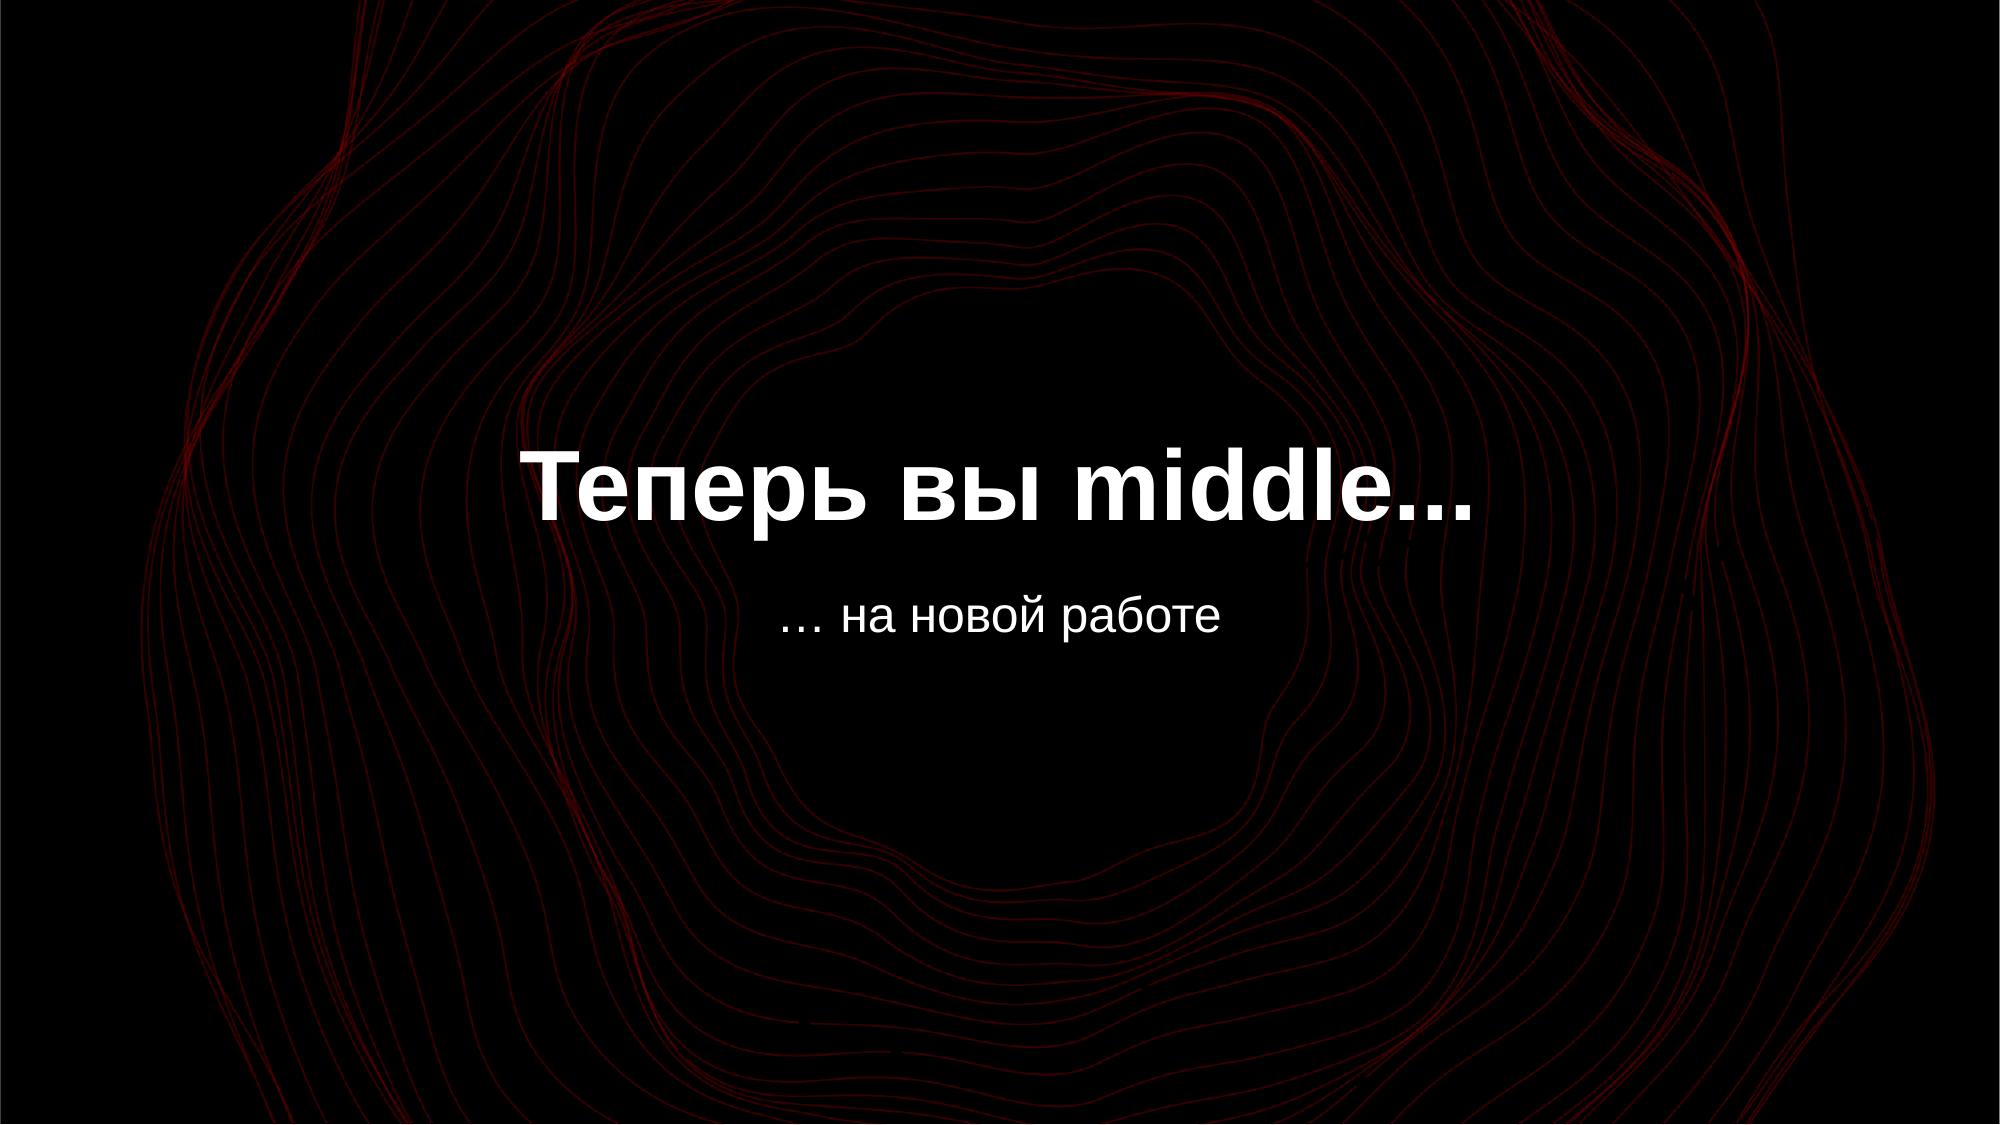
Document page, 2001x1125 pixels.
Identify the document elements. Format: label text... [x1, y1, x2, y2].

list … на новой работе [136, 582, 1862, 819]
title Теперь вы middle... [136, 431, 1862, 543]
picture [0, 0, 2001, 1125]
